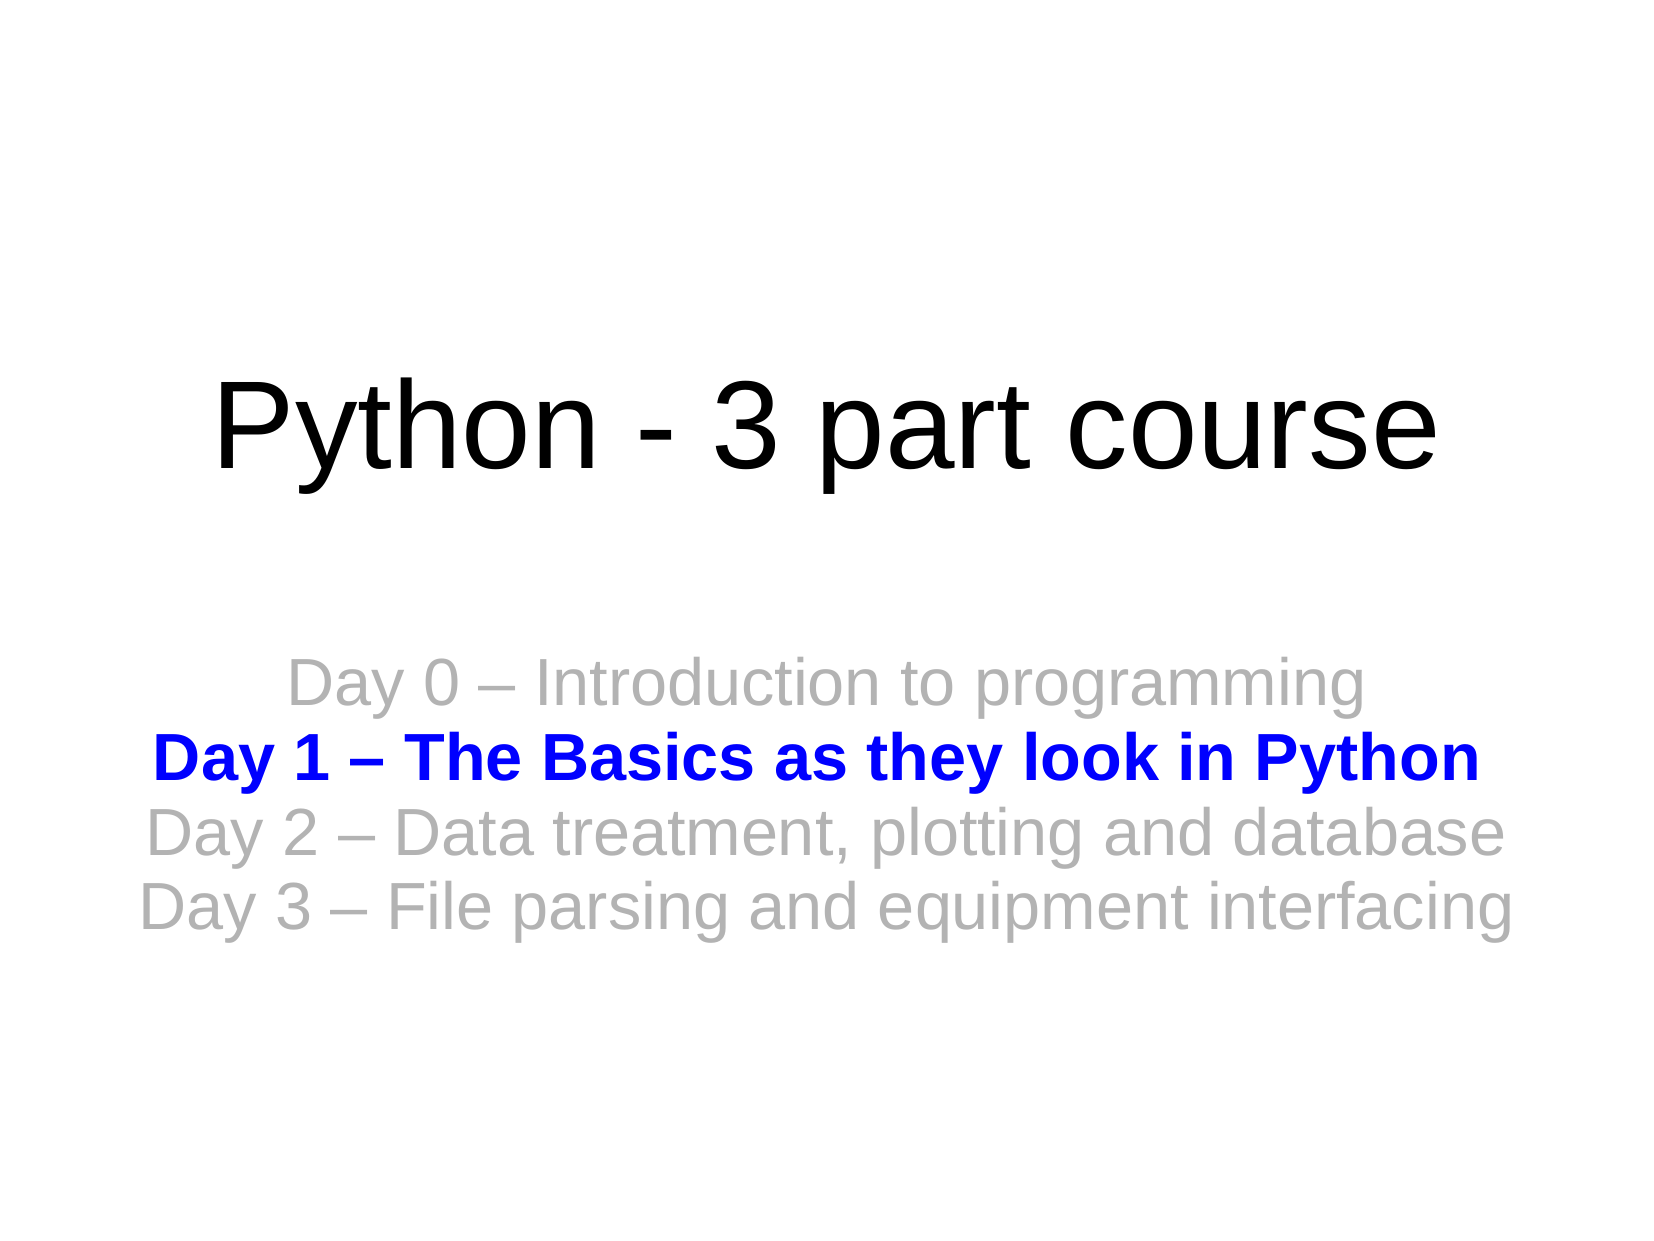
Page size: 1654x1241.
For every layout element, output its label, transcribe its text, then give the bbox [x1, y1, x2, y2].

subtitle Python - 3 part course Day 0 – Introduction to programming Day 1 – The Basics as they look in Python Day 2 – Data treatment, plotting and database Day 3 – File parsing and equipment interfacing [82, 290, 1571, 1010]
